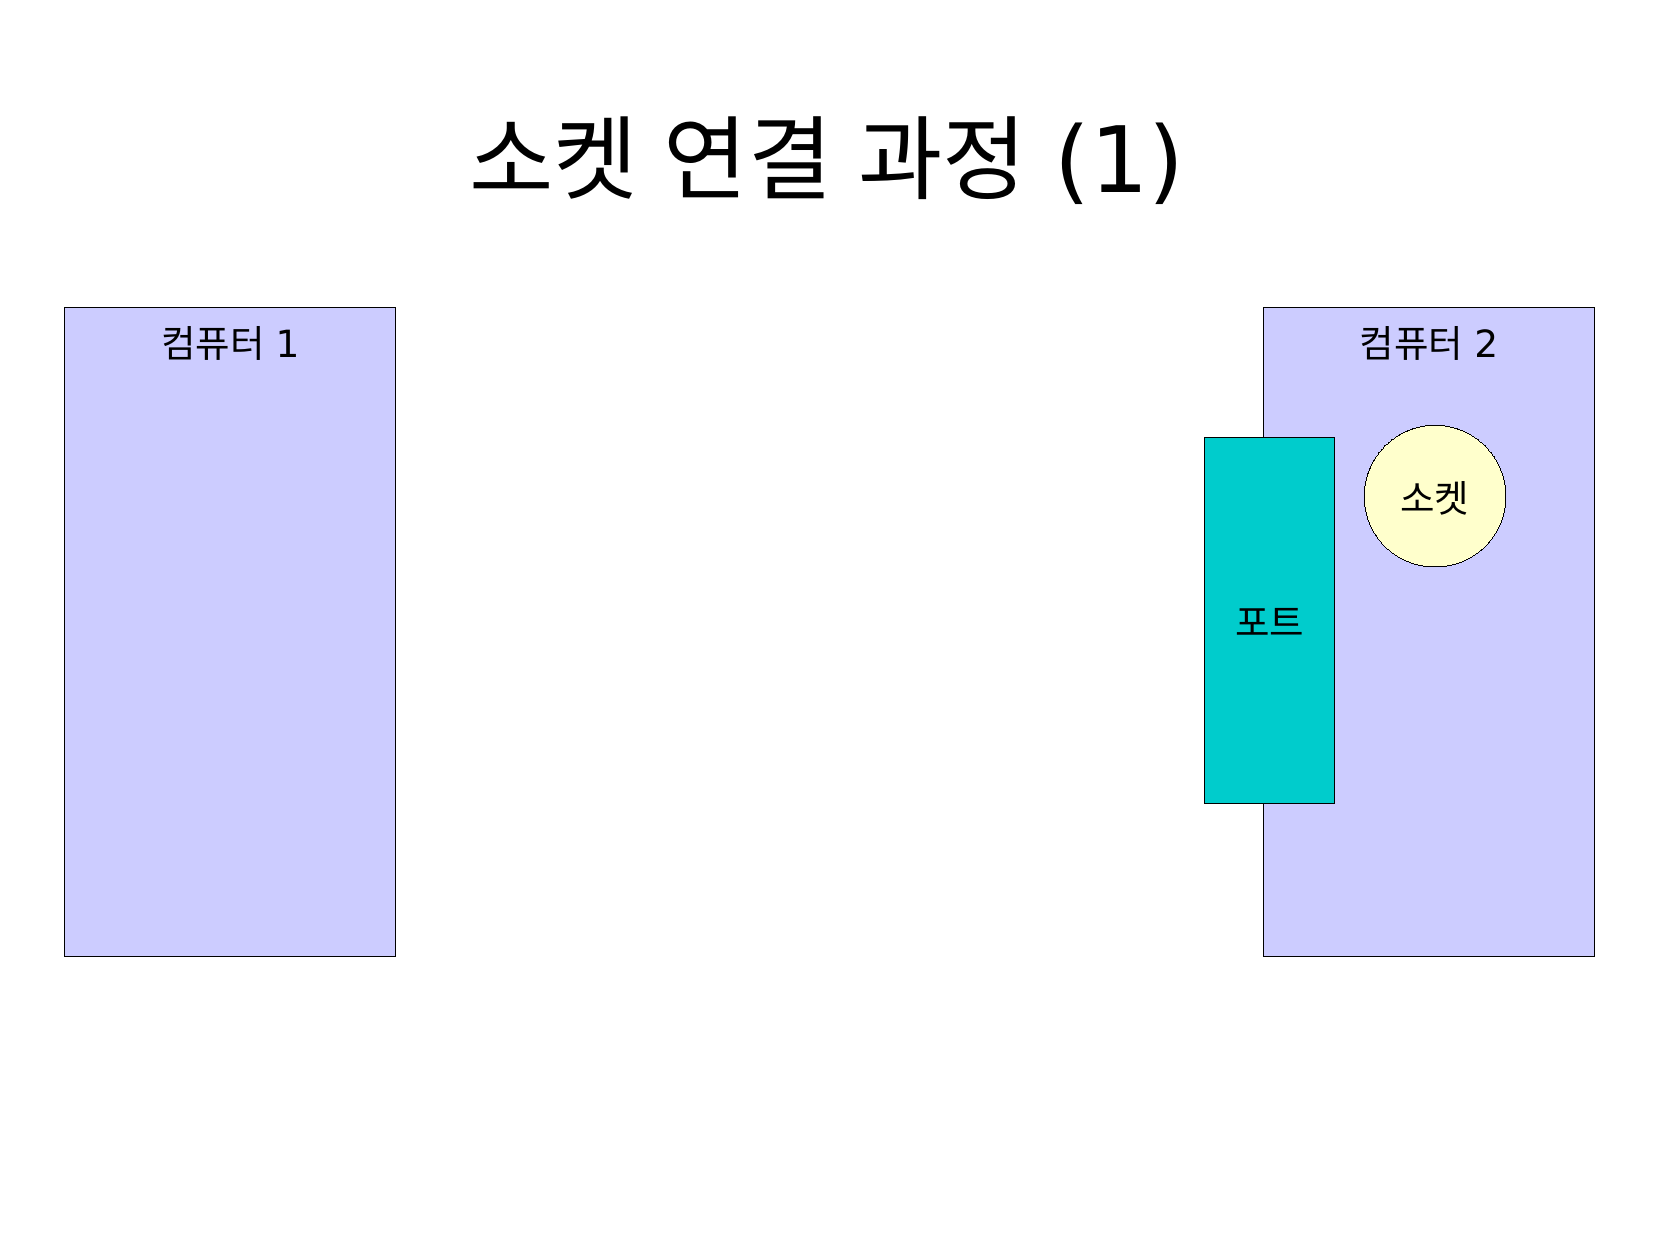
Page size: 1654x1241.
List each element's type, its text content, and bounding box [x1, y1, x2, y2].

text_box 포트 [1204, 437, 1335, 804]
text_box 소켓 [1364, 425, 1506, 567]
text_box 컴퓨터1 [64, 307, 396, 957]
title 소켓 연결 과정(1) [82, 49, 1571, 257]
text_box 컴퓨터2 [1263, 307, 1595, 957]
